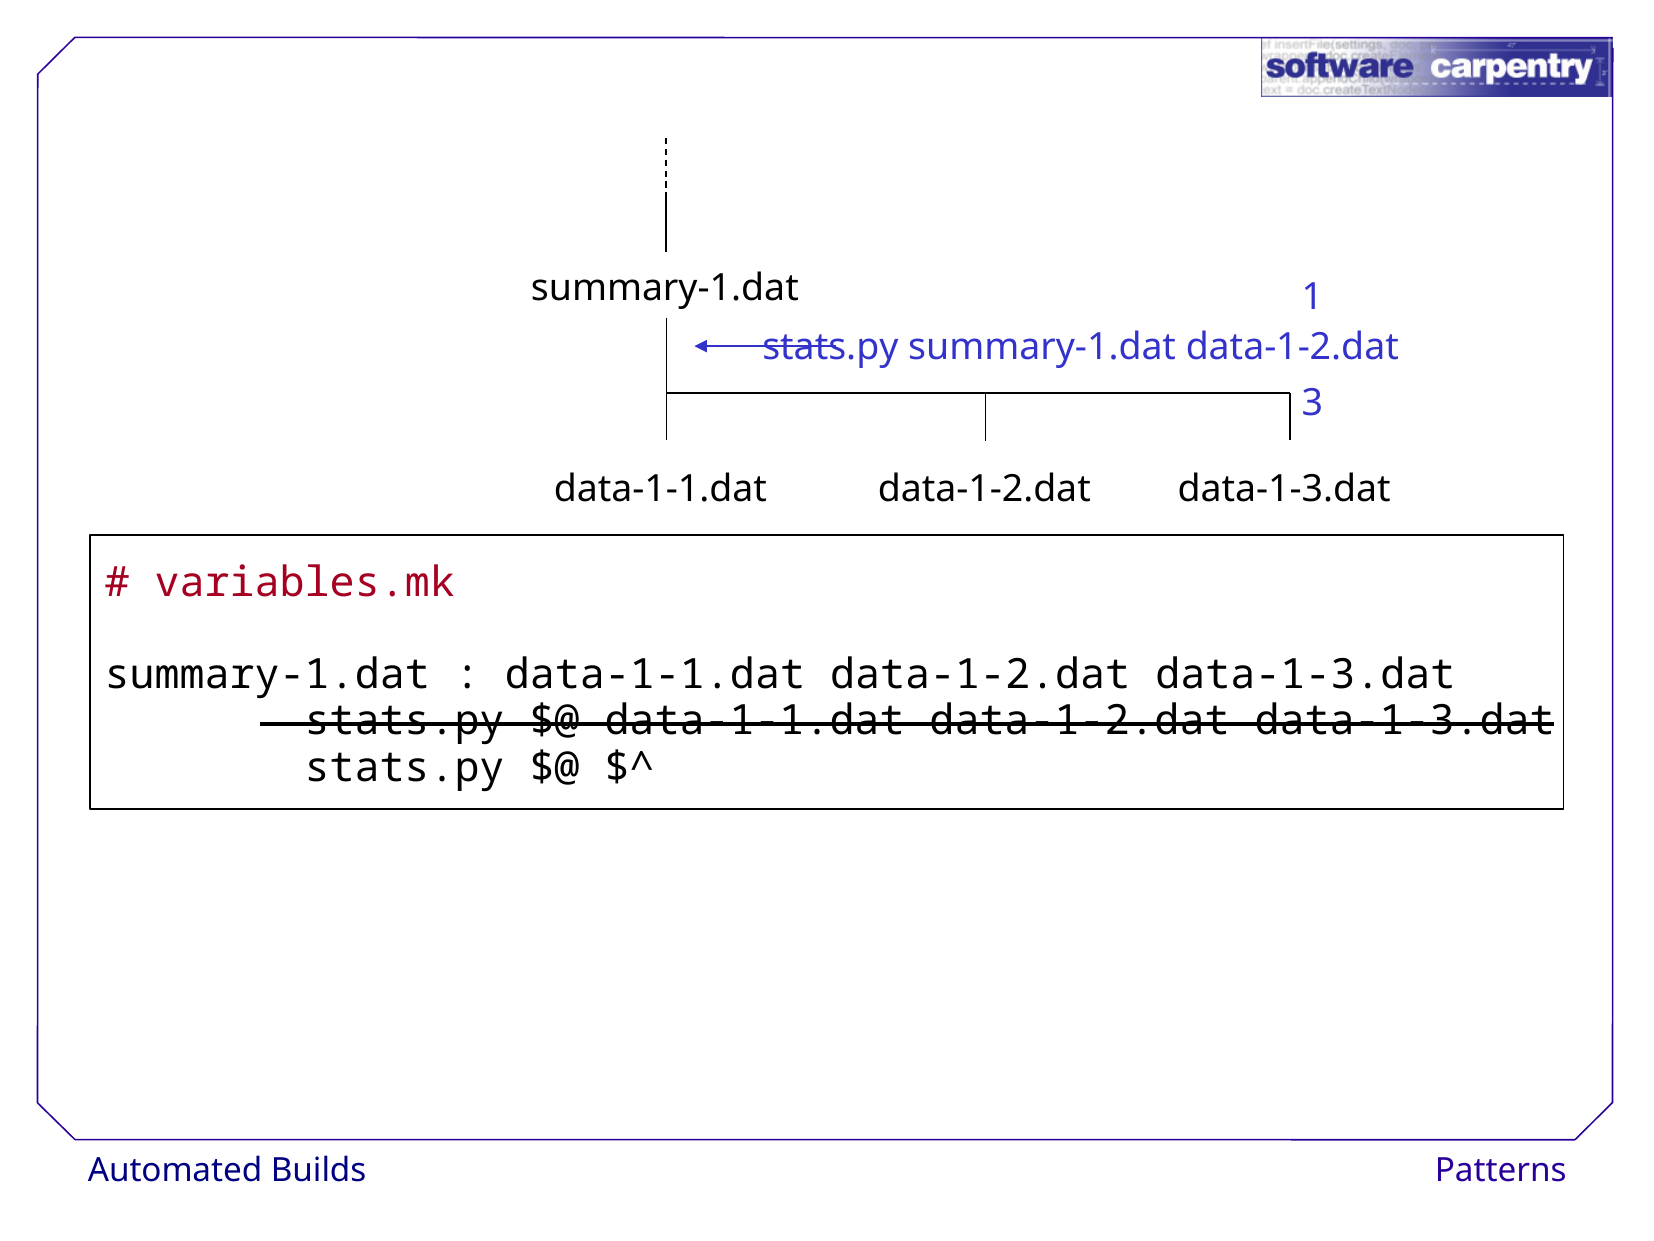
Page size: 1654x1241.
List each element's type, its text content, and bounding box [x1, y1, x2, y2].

text_box 3 [1286, 348, 1489, 432]
text_box data-1-3.dat [1181, 433, 1481, 517]
text_box 1 [1286, 241, 1489, 325]
picture [1261, 39, 1613, 97]
text_box # variables.mk summary-1.dat : data-1-1.dat data-1-2.dat data-1-3.dat stats.py $@ data-1-1.dat data-1-2.dat data-1-3.dat stats.py $@ $^ [89, 534, 1564, 810]
text_box stats.py summary-1.dat data-1-2.dat [747, 291, 1565, 375]
text_box data-1-2.dat [788, 433, 1181, 517]
text_box summary-1.dat [441, 232, 889, 316]
text_box data-1-1.dat [464, 433, 788, 517]
